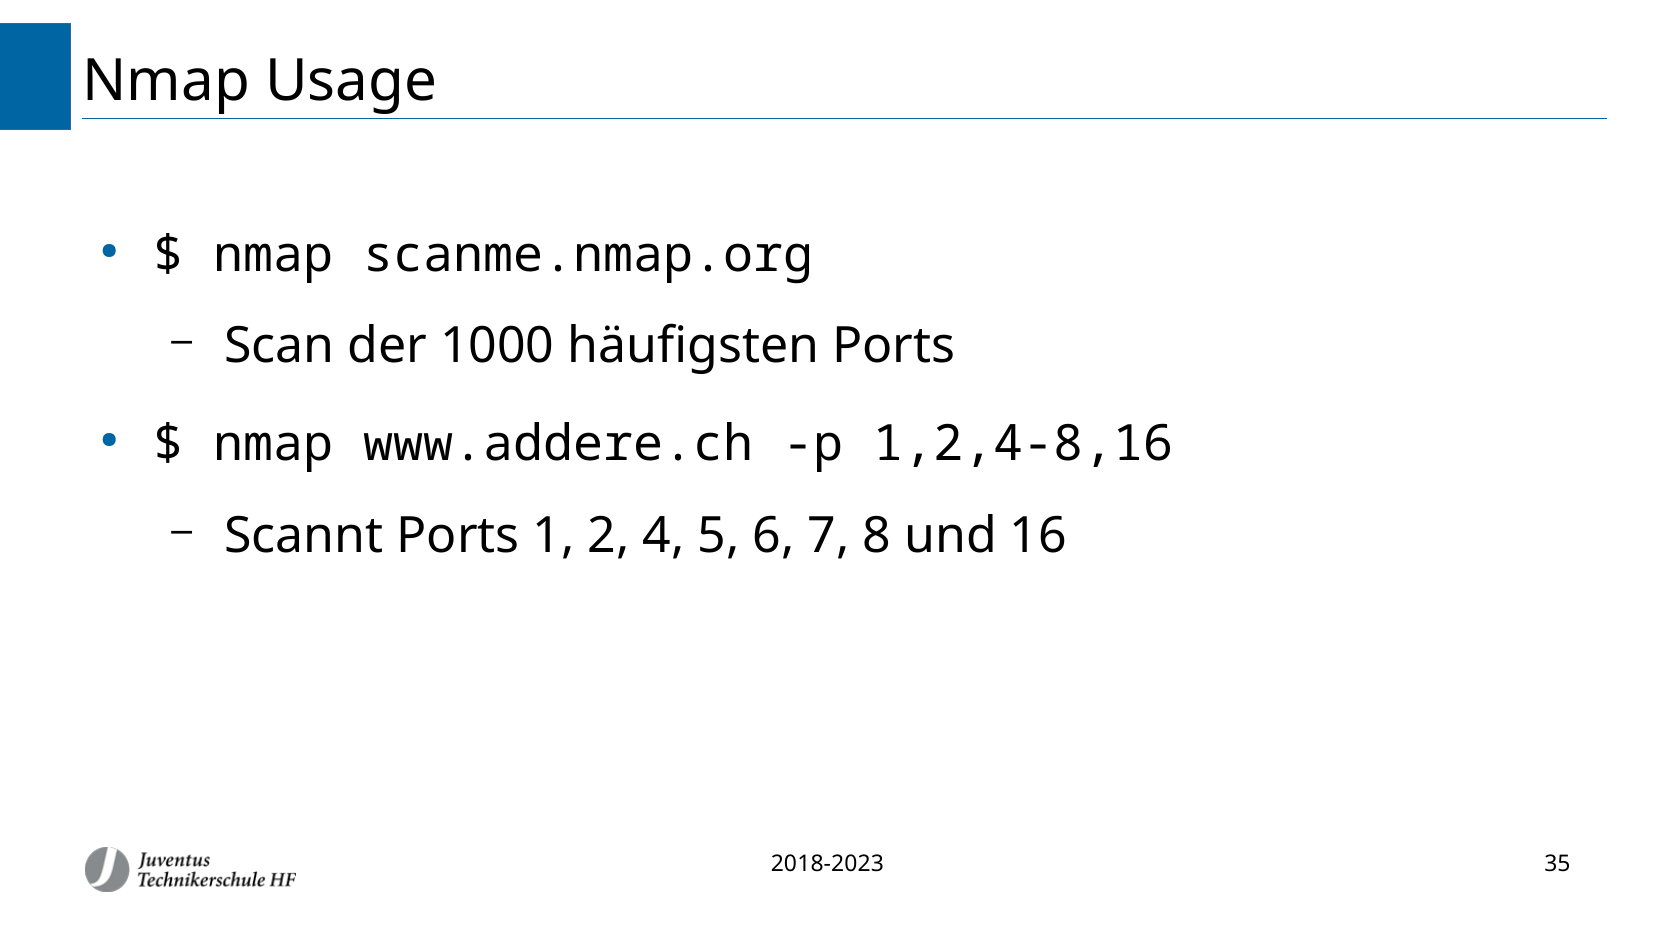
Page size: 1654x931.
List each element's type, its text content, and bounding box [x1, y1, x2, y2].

picture [85, 847, 296, 892]
title Nmap Usage [82, 37, 1571, 119]
list $ nmap scanme.nmap.org Scan der 1000 häufigsten Ports $ nmap www.addere.ch -p 1,2,4-8,16 Scannt Ports 1, 2, 4, 5, 6, 7, 8 und 16 [82, 217, 1571, 758]
